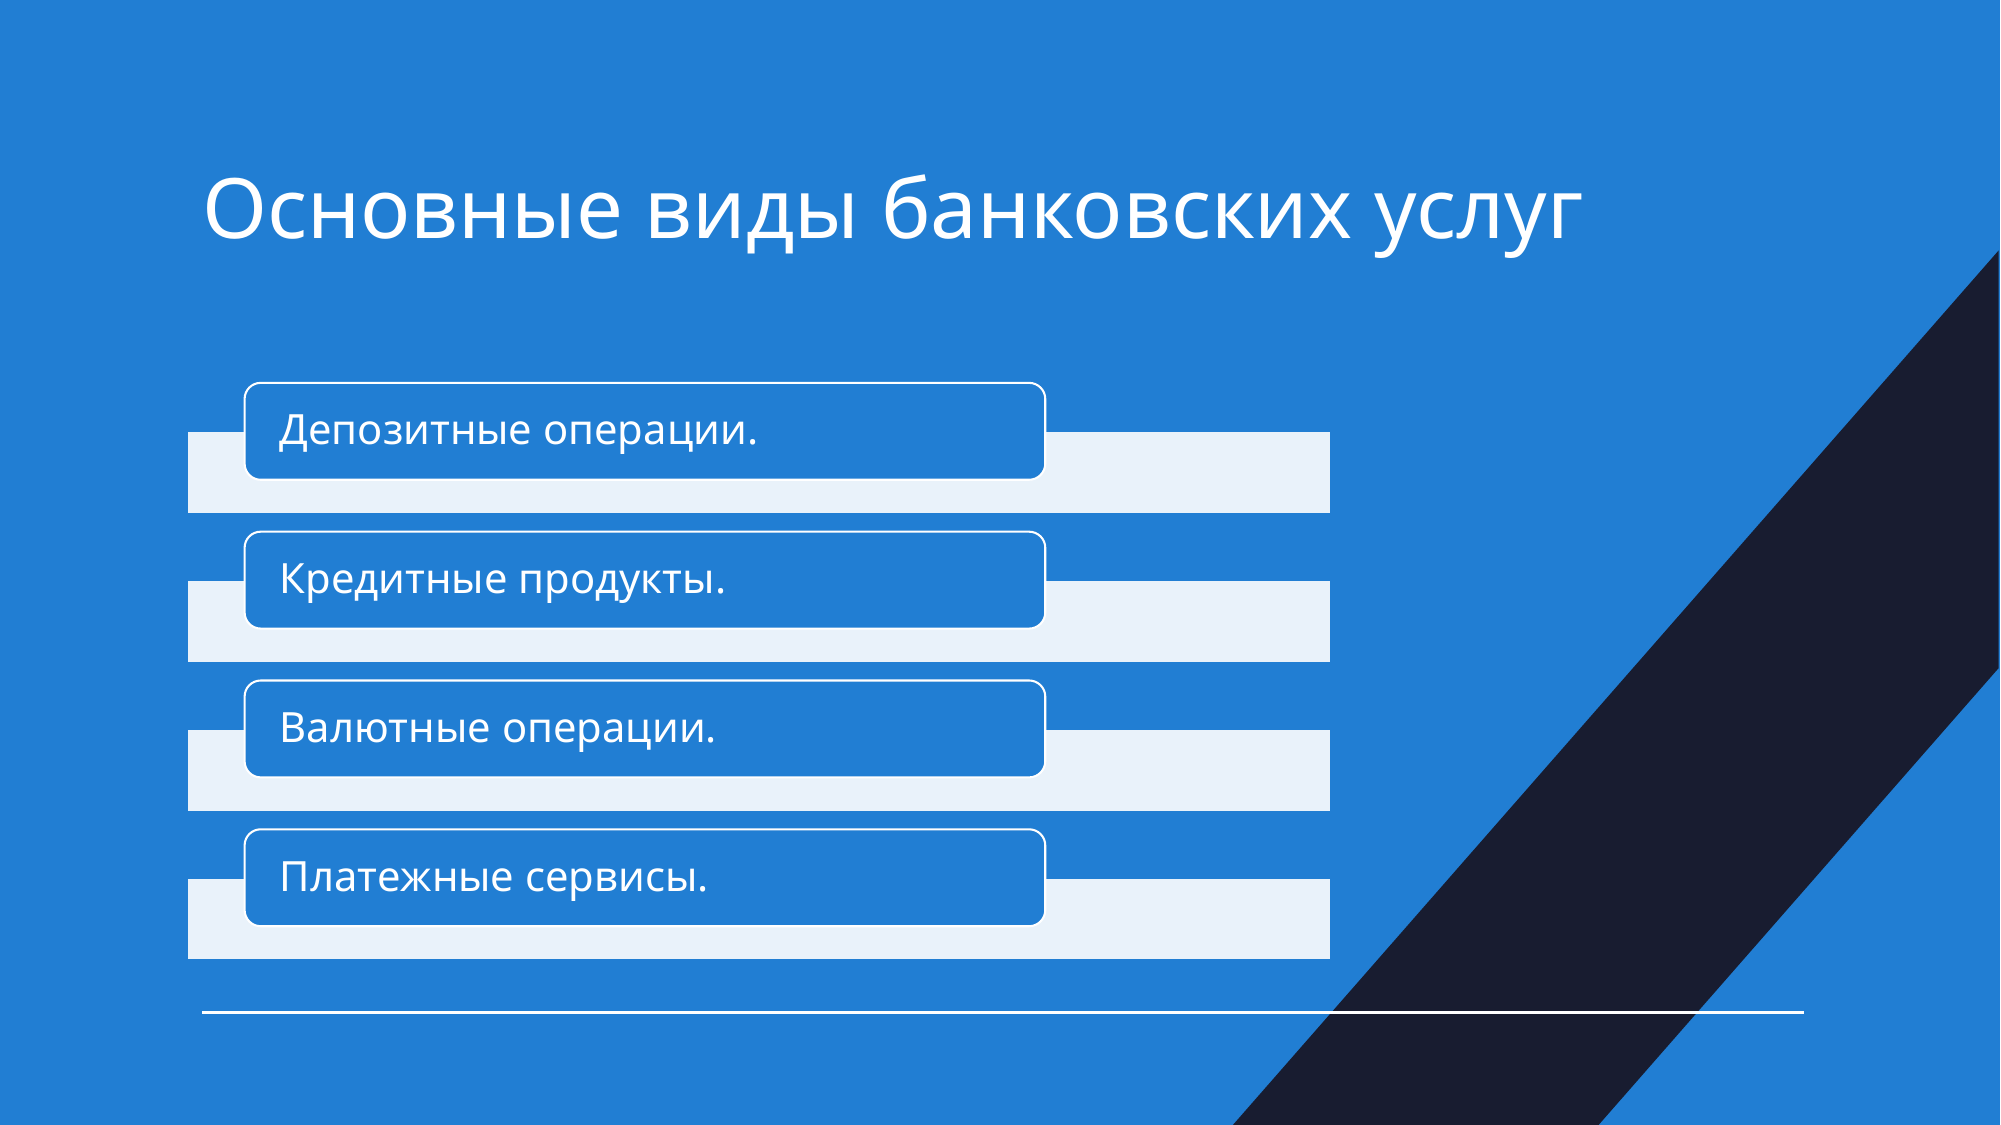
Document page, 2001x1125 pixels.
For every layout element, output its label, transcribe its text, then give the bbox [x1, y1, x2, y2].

text_box Депозитные операции. [244, 382, 1046, 480]
title Основные виды банковских услуг [187, 143, 1642, 367]
text_box [0, 0, 2000, 1125]
text_box Кредитные продукты. [244, 531, 1046, 629]
text_box Валютные операции. [244, 680, 1046, 778]
text_box Платежные сервисы. [244, 829, 1046, 927]
